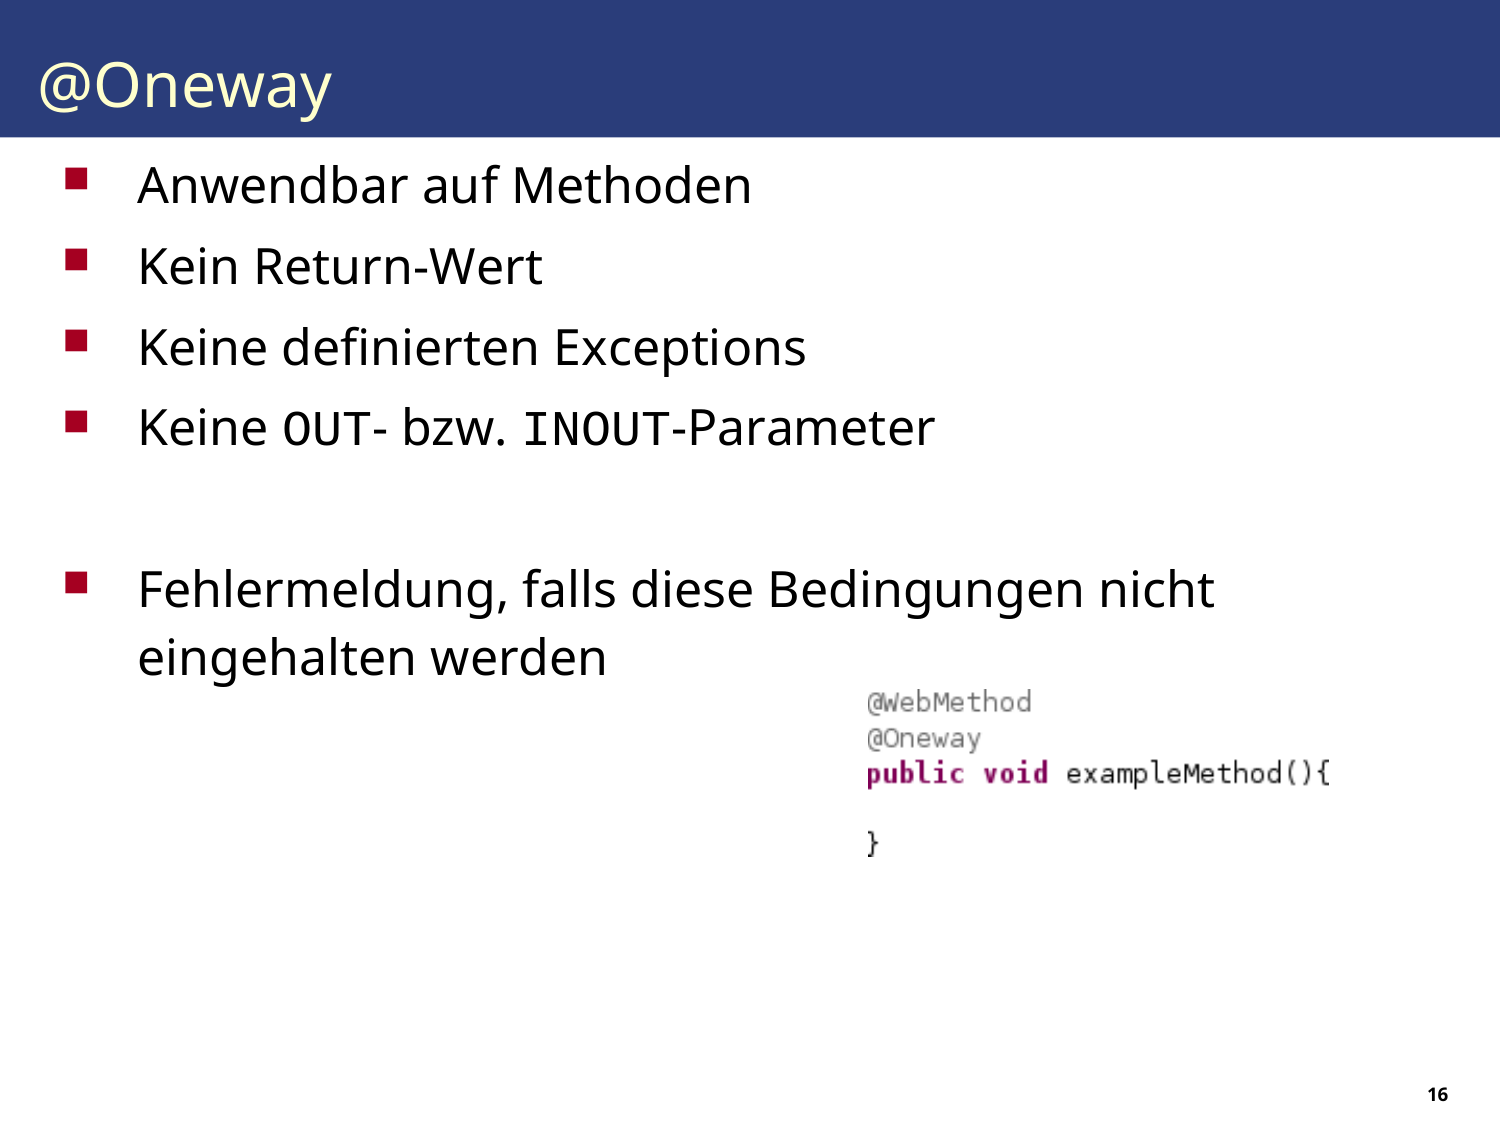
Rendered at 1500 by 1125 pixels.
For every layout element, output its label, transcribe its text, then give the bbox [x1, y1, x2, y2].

picture [868, 689, 1329, 857]
list Anwendbar auf Methoden Kein Return-Wert Keine definierten Exceptions Keine OUT- bzw. INOUT-Parameter Fehlermeldung, falls diese Bedingungen nicht eingehalten werden [62, 166, 1449, 1072]
text_box @Oneway [37, 0, 1476, 166]
text_box <Nummer> [1412, 1077, 1500, 1117]
